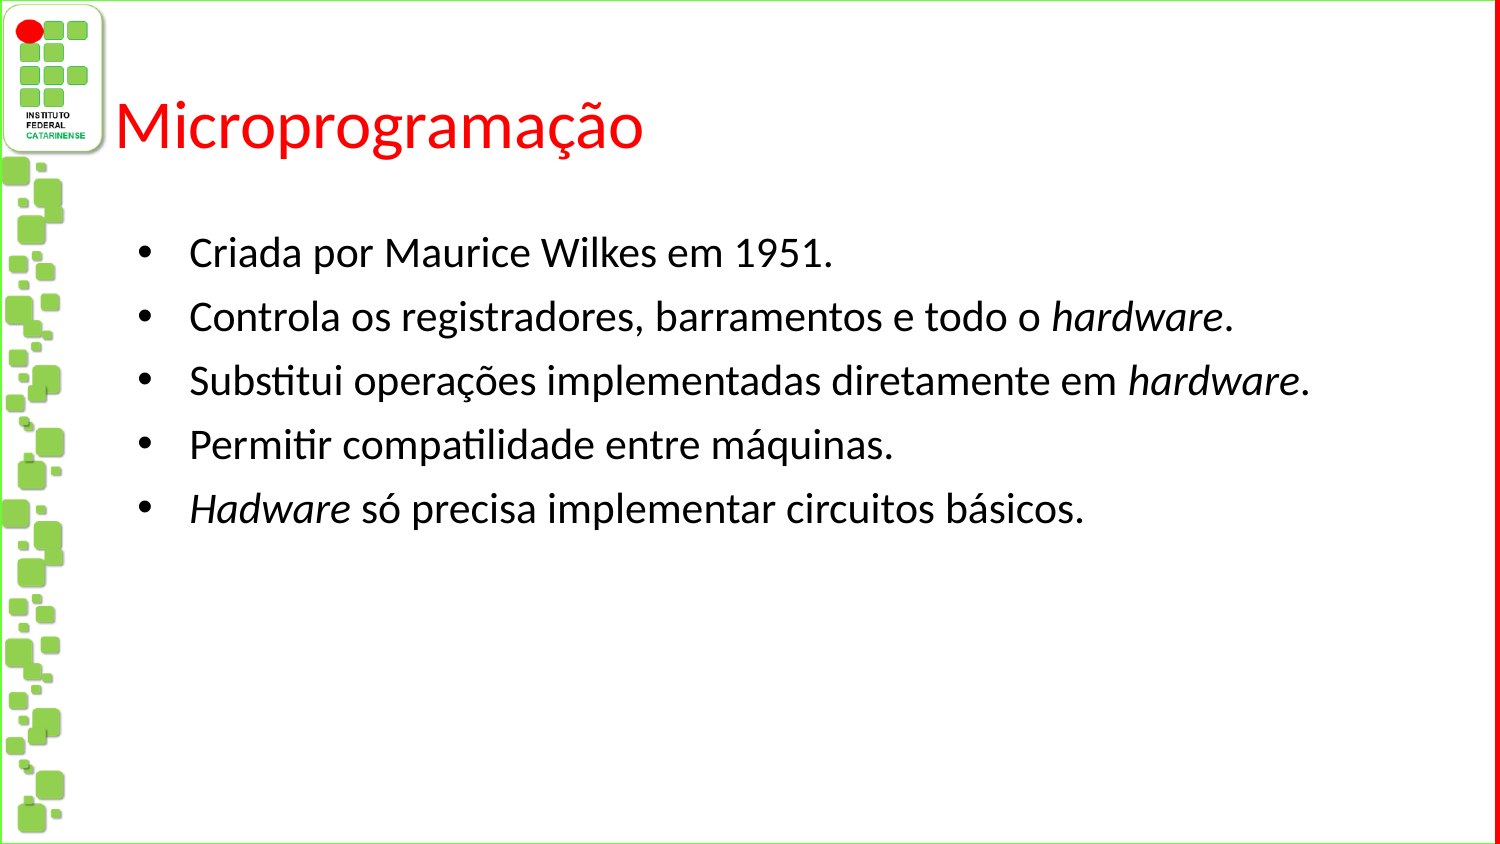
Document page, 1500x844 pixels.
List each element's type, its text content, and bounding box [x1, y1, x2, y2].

picture [0, 0, 1500, 844]
title Microprogramação [103, 44, 1397, 208]
list Criada por Maurice Wilkes em 1951. Controla os registradores, barramentos e todo o hardware. Substitui operações implementadas diretamente em hardware. Permitir compatilidade entre máquinas. Hadware só precisa implementar circuitos básicos. [103, 224, 1397, 760]
